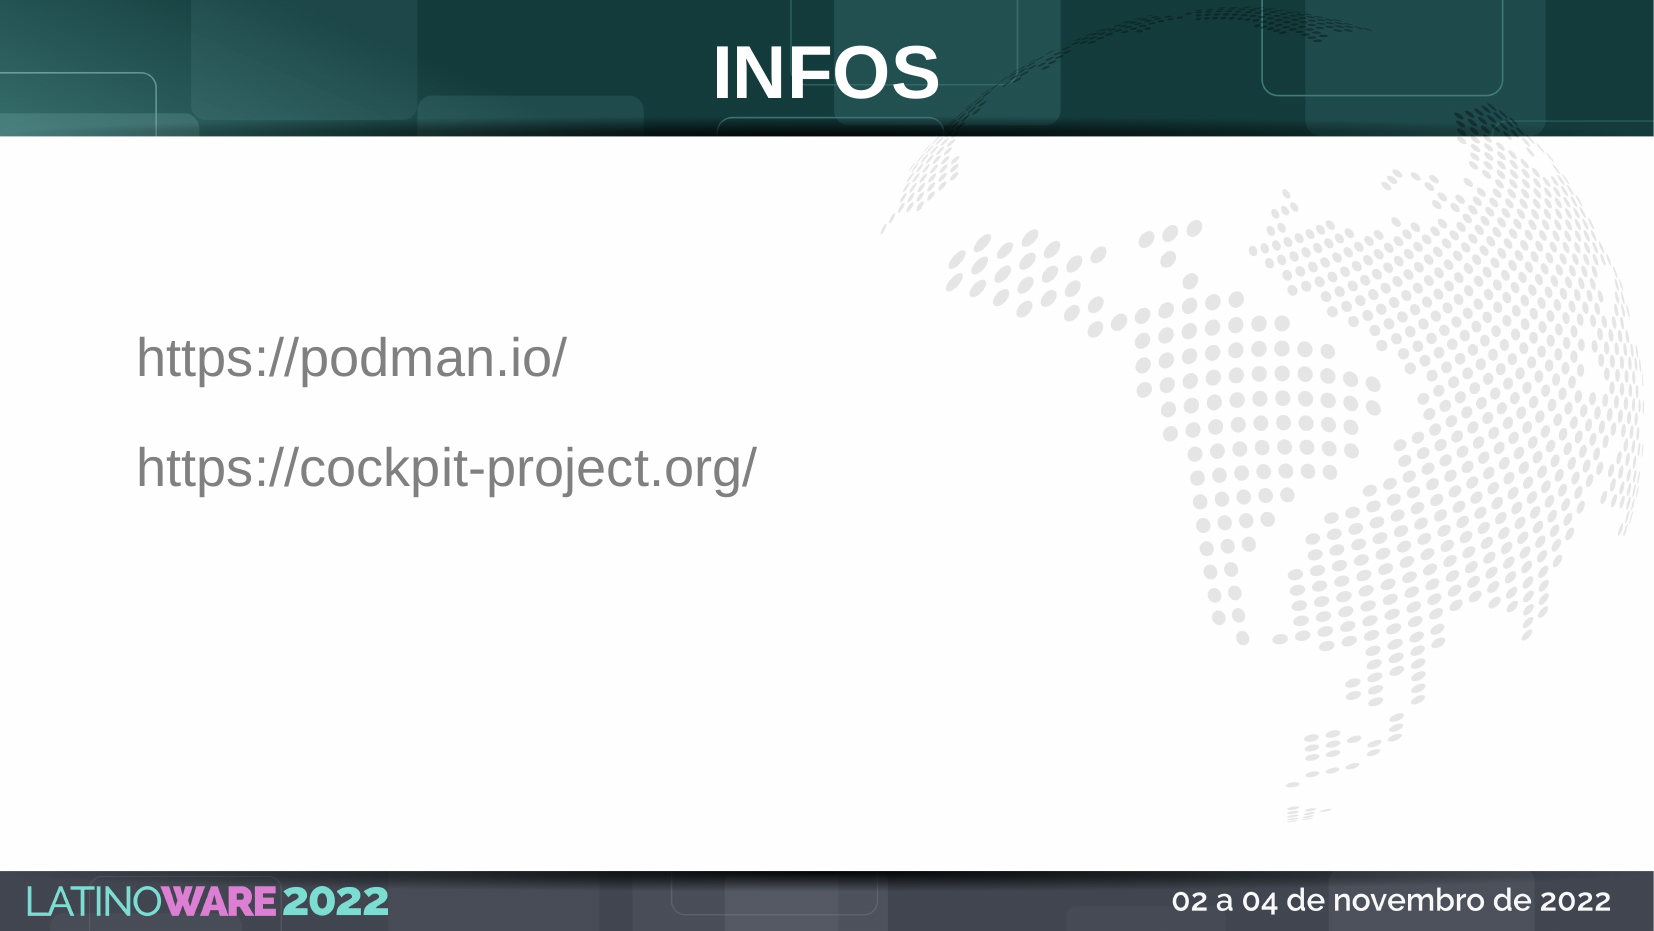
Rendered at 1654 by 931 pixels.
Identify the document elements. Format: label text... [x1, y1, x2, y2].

text_box https://podman.io/ https://cockpit-project.org/ [78, 314, 1568, 931]
text_box INFOS [135, 8, 1518, 129]
picture [0, 0, 1654, 931]
